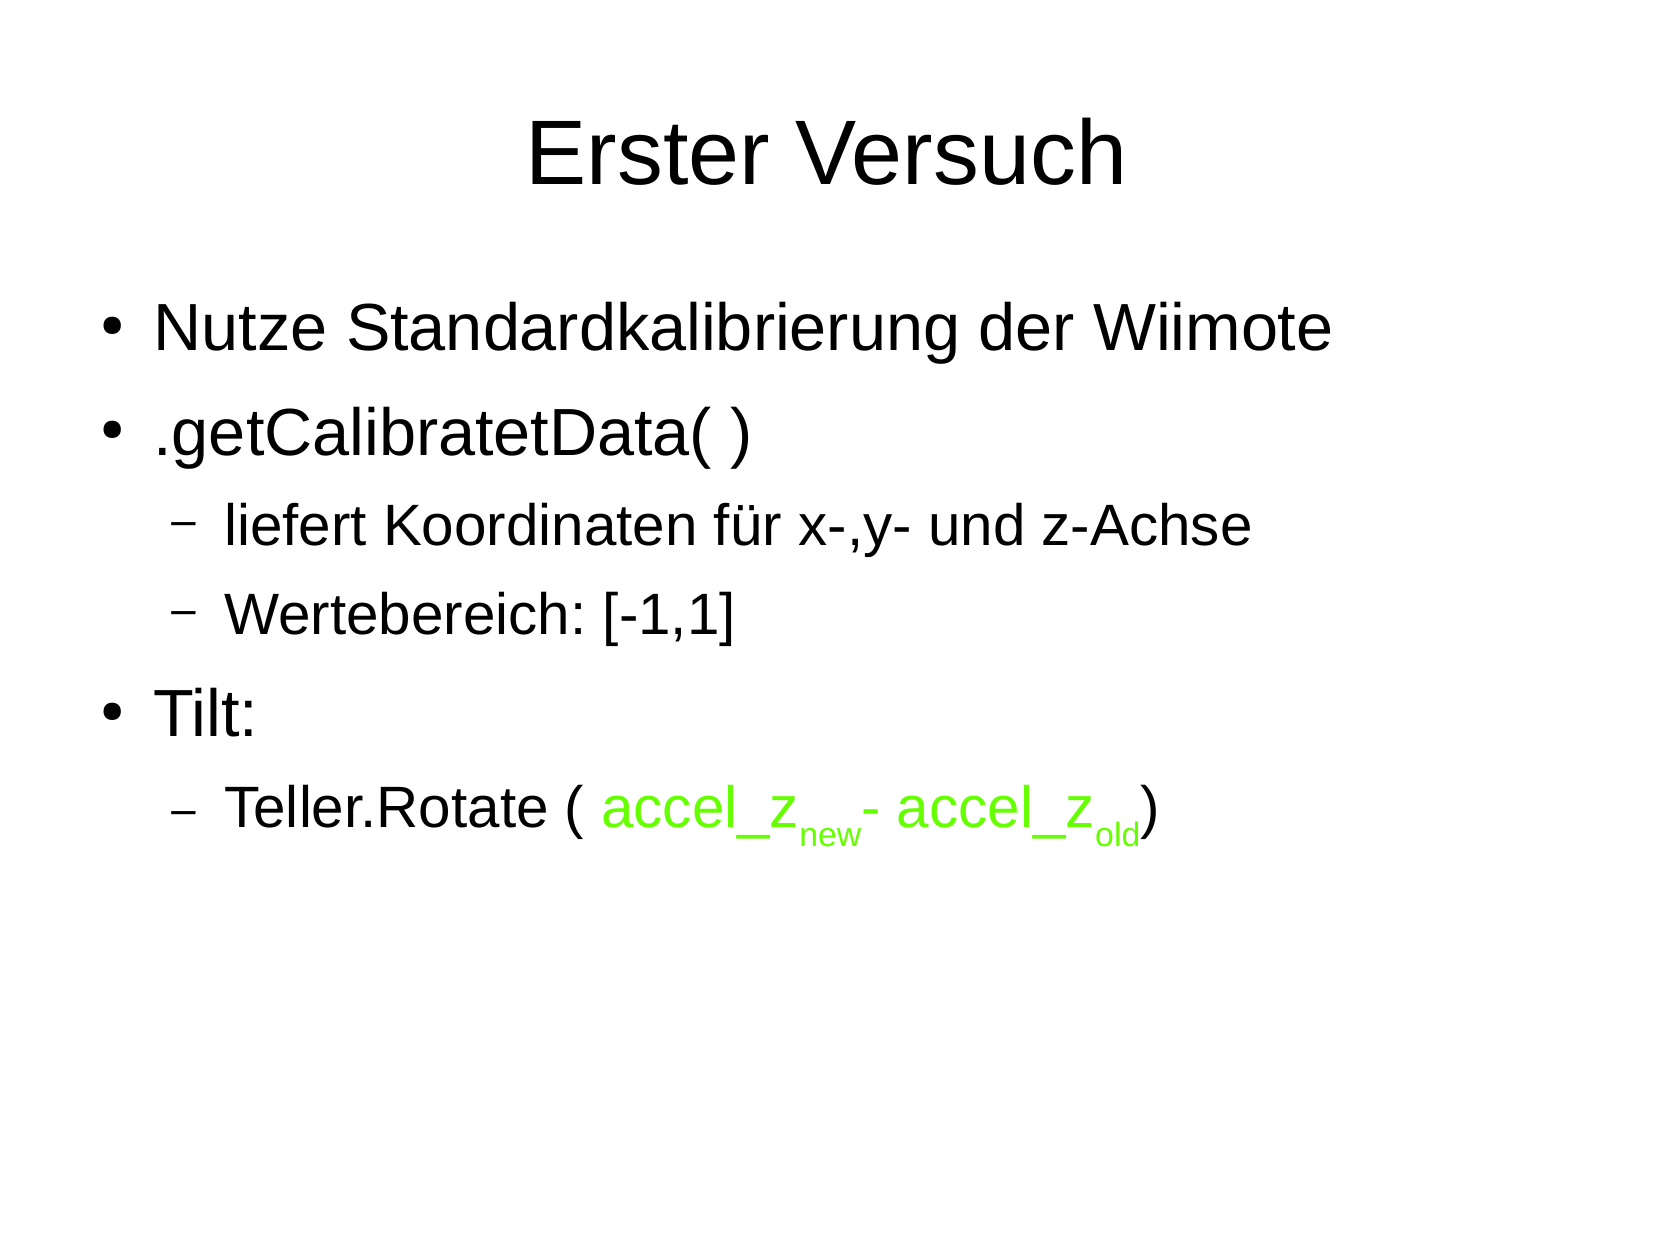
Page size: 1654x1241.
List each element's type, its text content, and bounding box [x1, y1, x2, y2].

list Nutze Standardkalibrierung der Wiimote .getCalibratetData( ) liefert Koordinaten für x-,y- und z-Achse Wertebereich: [-1,1] Tilt: Teller.Rotate ( accel_znew- accel_zold) [82, 290, 1571, 1010]
title Erster Versuch [82, 49, 1571, 257]
